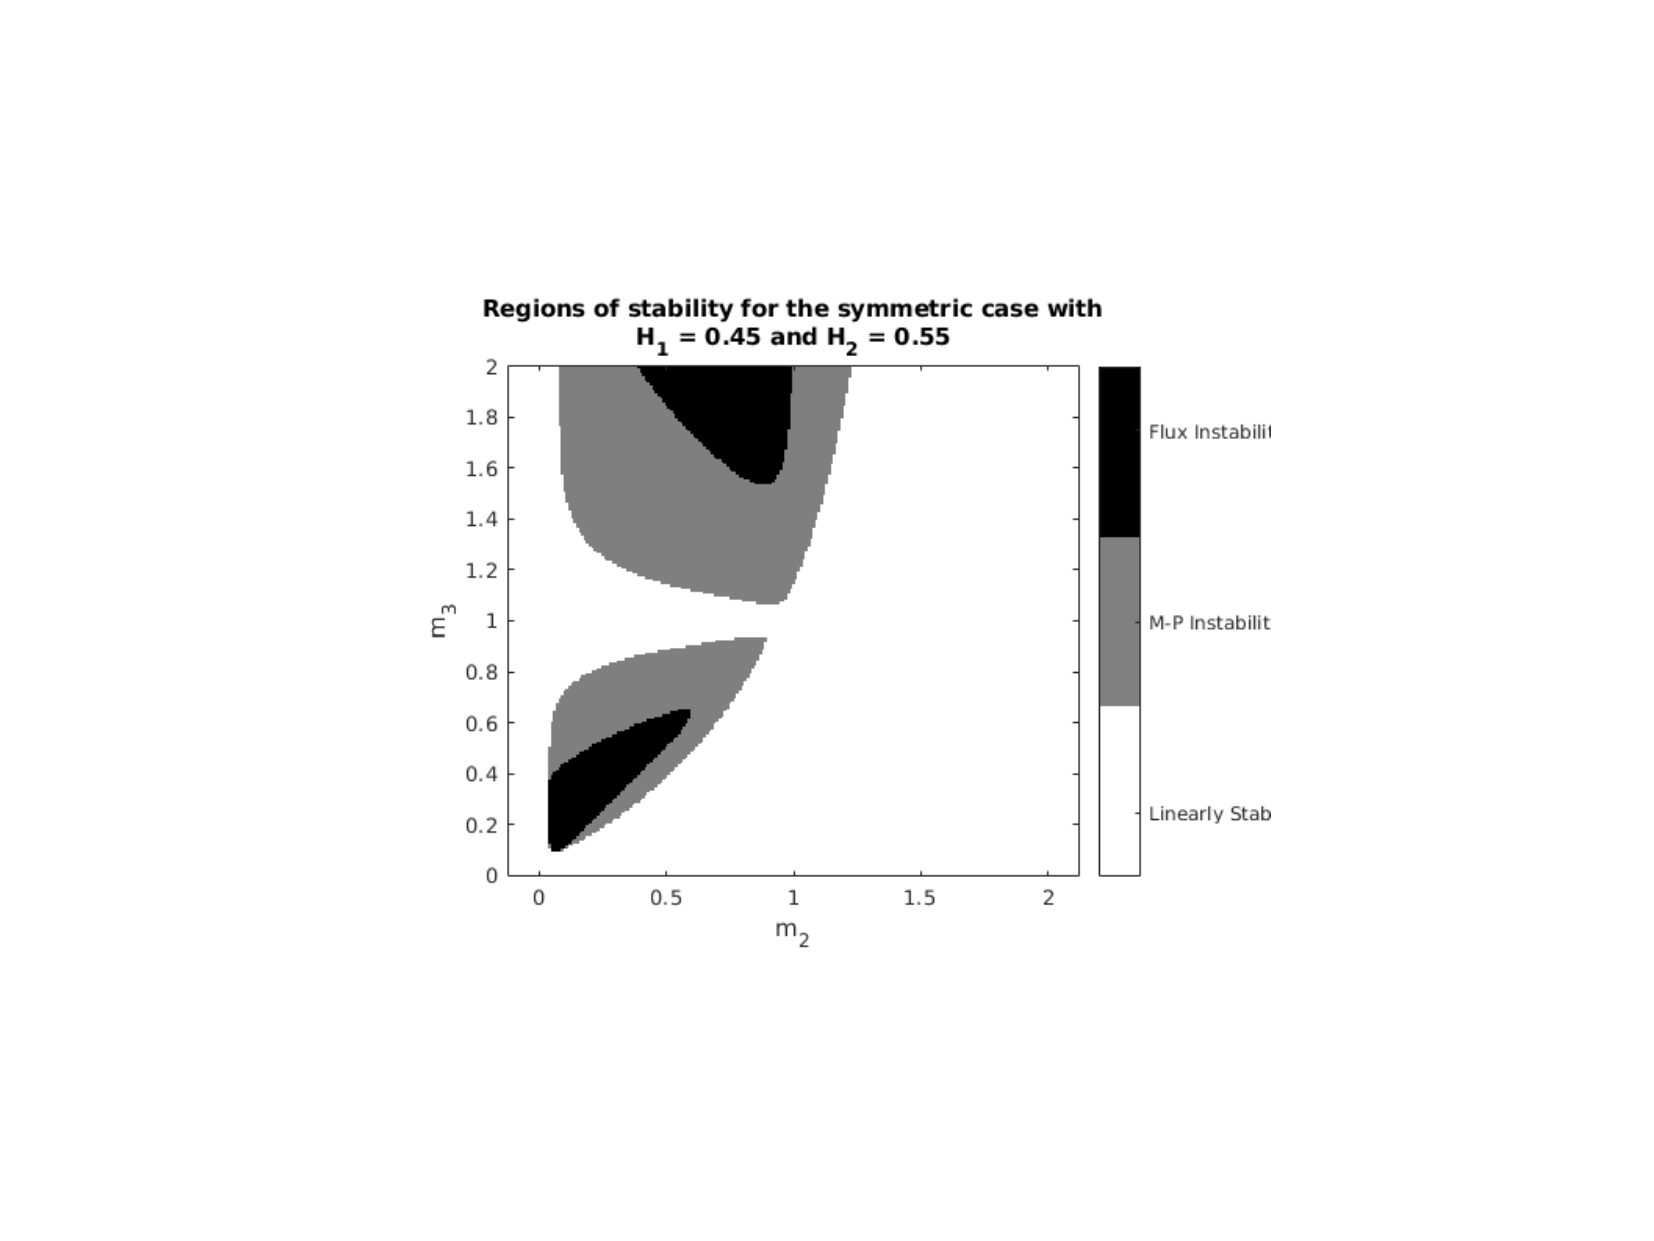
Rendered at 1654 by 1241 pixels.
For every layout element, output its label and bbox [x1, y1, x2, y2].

picture [395, 295, 1271, 952]
